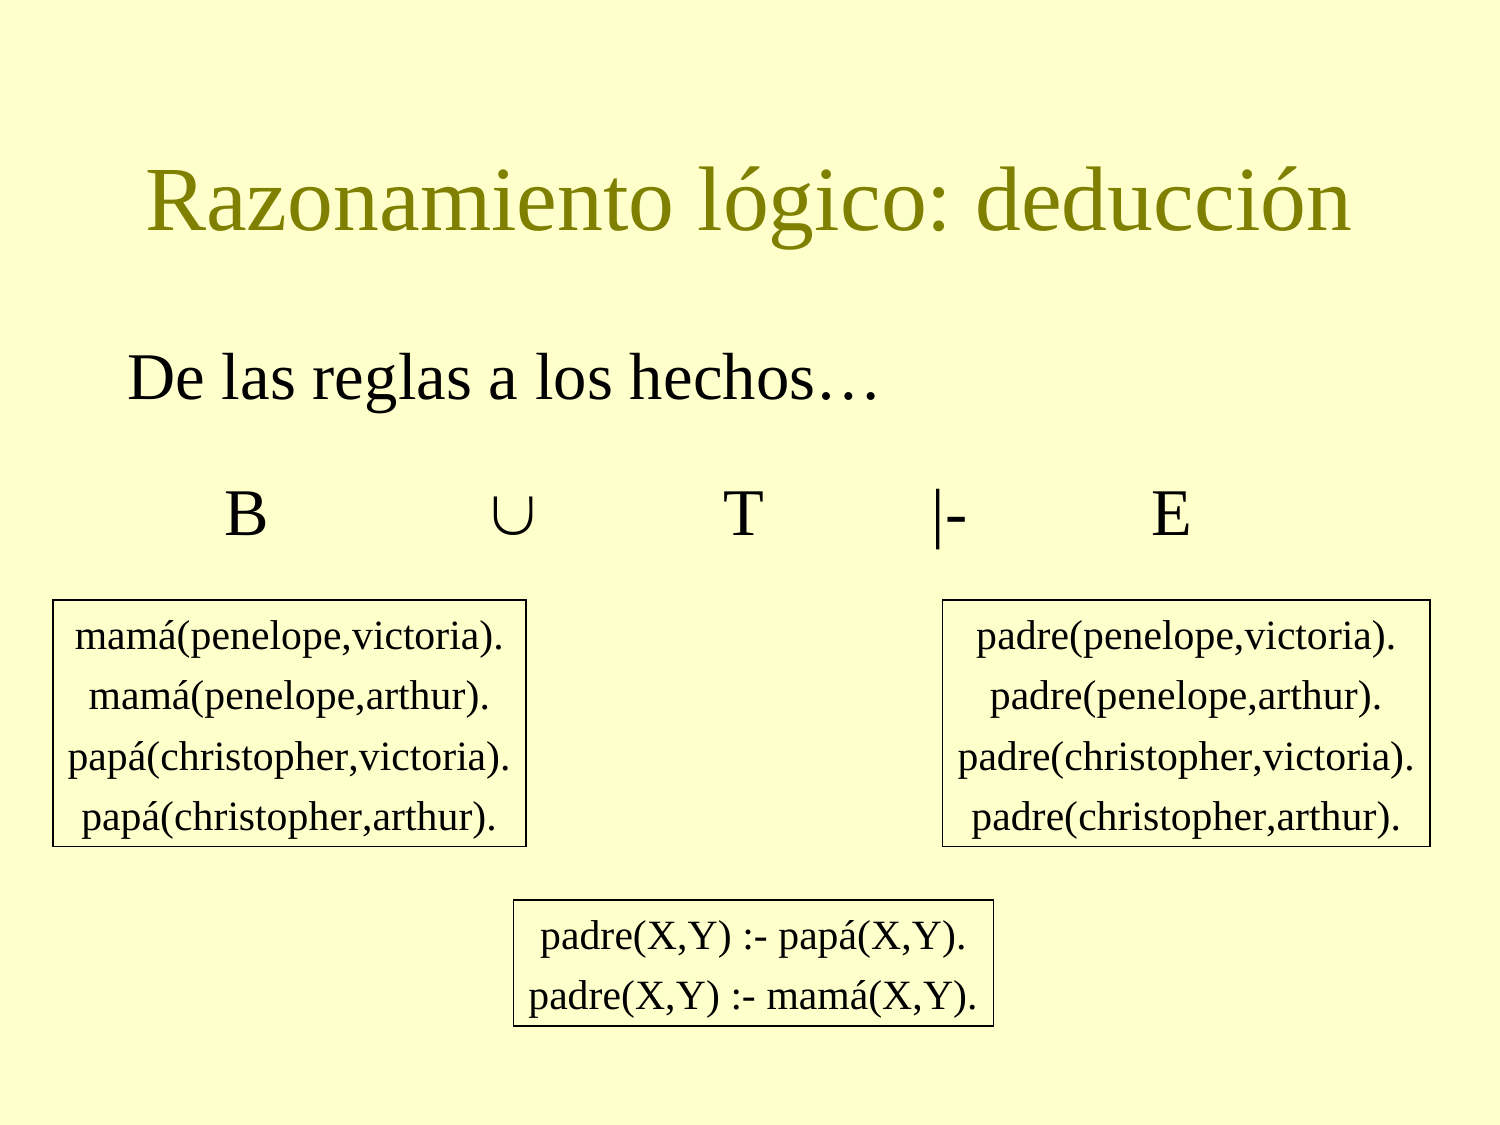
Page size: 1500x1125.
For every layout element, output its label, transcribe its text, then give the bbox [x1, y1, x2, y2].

title Razonamiento lógico: deducción [112, 99, 1388, 288]
text_box B  T |- E [209, 461, 1208, 557]
text_box mamá(penelope,victoria). mamá(penelope,arthur). papá(christopher,victoria). papá(christopher,arthur). [52, 599, 527, 847]
list De las reglas a los hechos… [112, 324, 1388, 426]
text_box padre(penelope,victoria). padre(penelope,arthur). padre(christopher,victoria). padre(christopher,arthur). [942, 599, 1431, 847]
text_box padre(X,Y) :- papá(X,Y). padre(X,Y) :- mamá(X,Y). [513, 899, 994, 1026]
